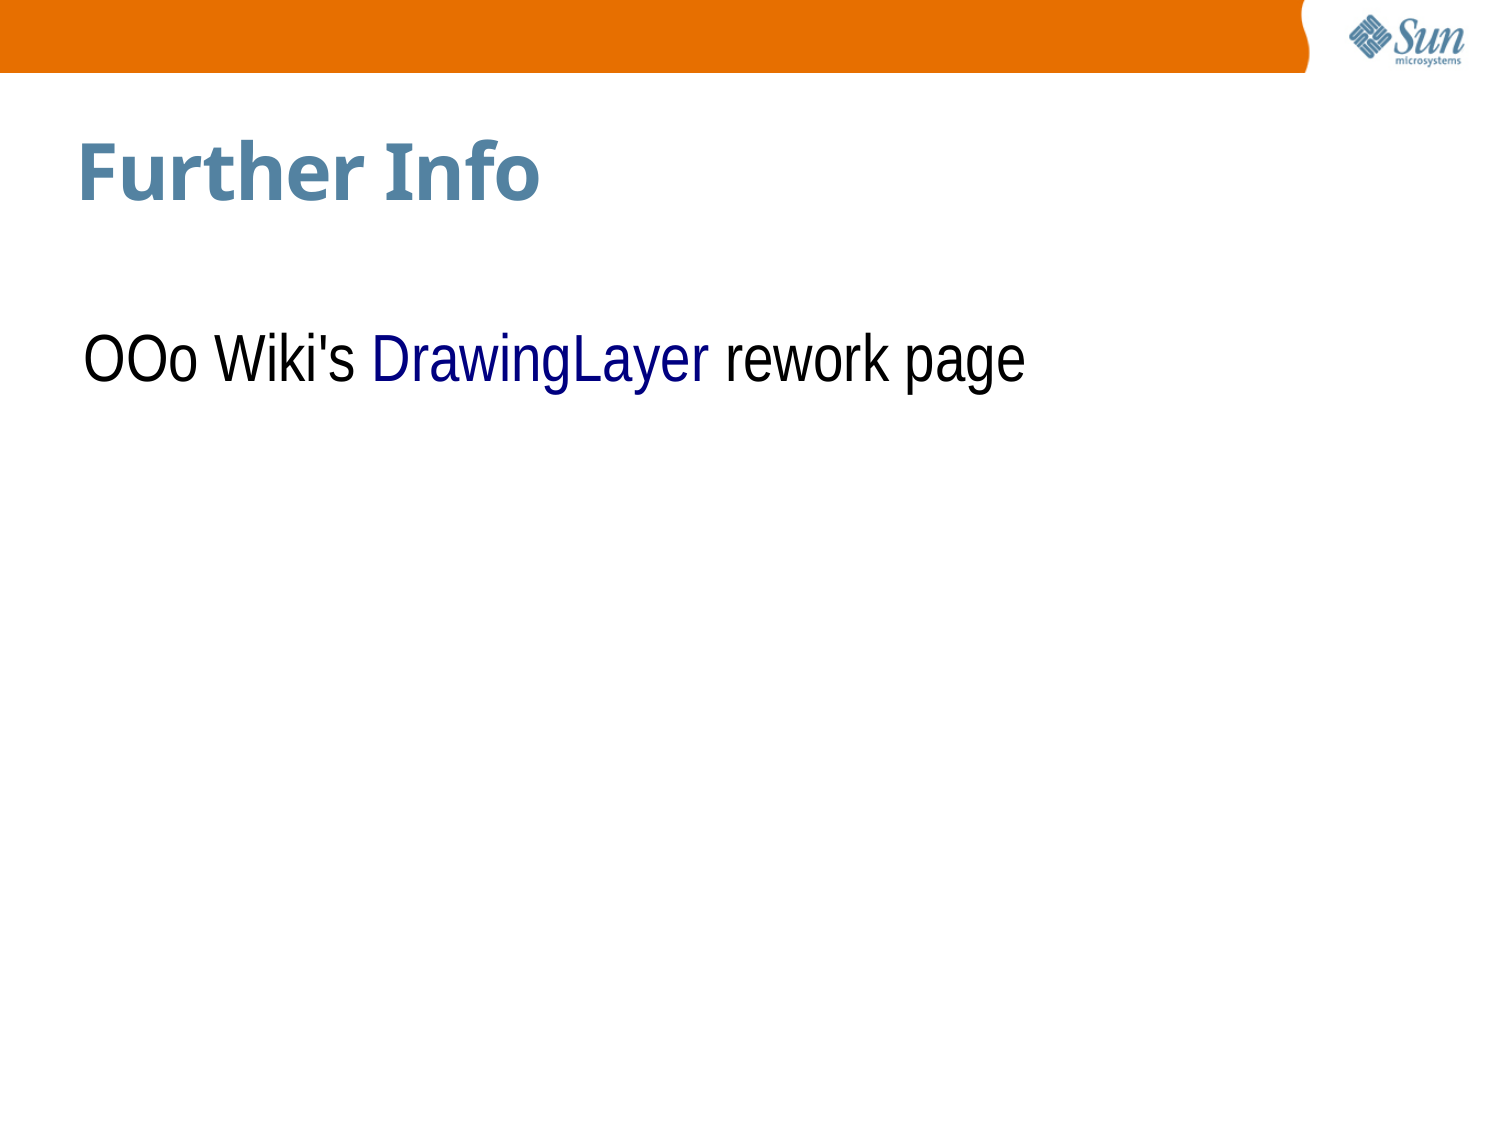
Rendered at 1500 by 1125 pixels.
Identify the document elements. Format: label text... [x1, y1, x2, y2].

picture [0, 0, 1500, 73]
list OOo Wiki's DrawingLayer rework page [64, 328, 1401, 1028]
title Further Info [75, 123, 1437, 232]
